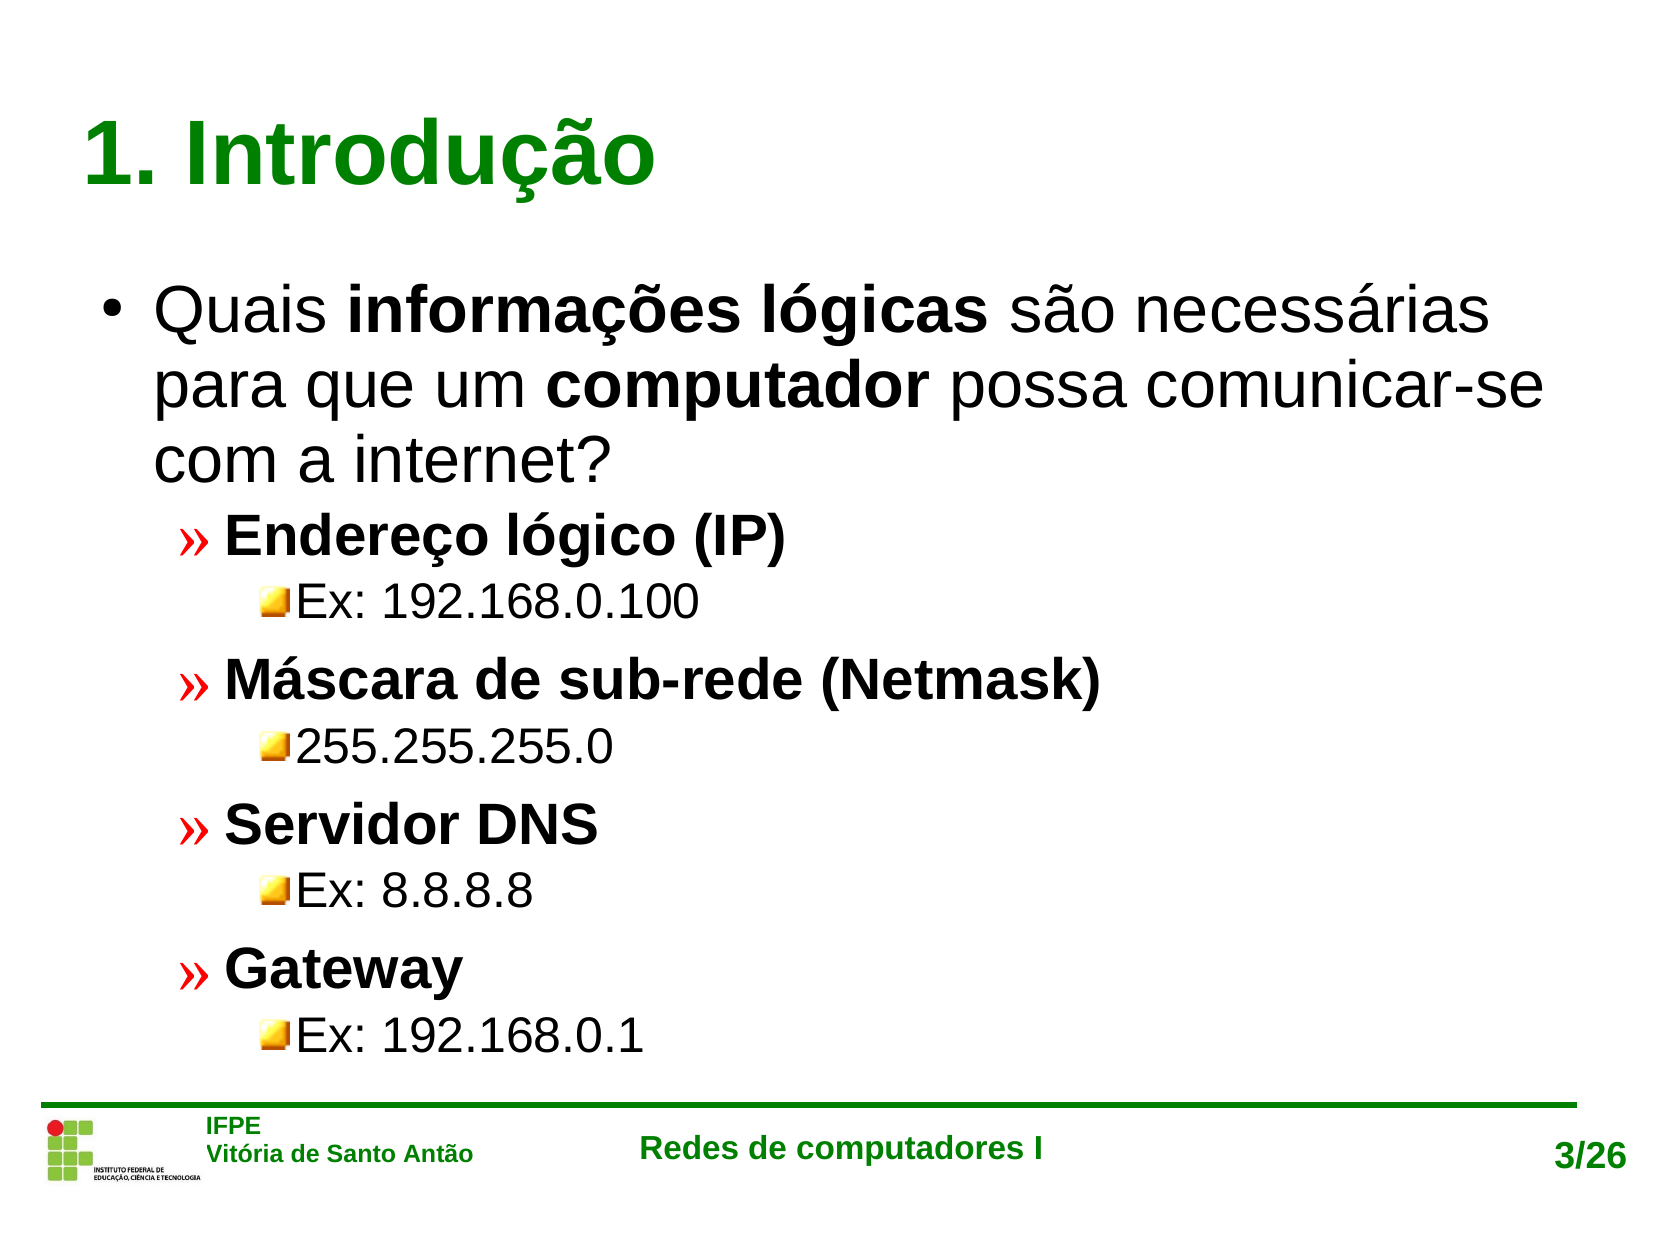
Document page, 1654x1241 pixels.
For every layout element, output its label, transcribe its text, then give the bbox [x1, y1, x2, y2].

title 1. Introdução [82, 49, 1571, 257]
picture [39, 1111, 207, 1191]
list Quais informações lógicas são necessárias para que um computador possa comunicar-se com a internet? Endereço lógico (IP) Ex: 192.168.0.100 Máscara de sub-rede (Netmask) 255.255.255.0 Servidor DNS Ex: 8.8.8.8 Gateway Ex: 192.168.0.1 [82, 272, 1571, 1091]
